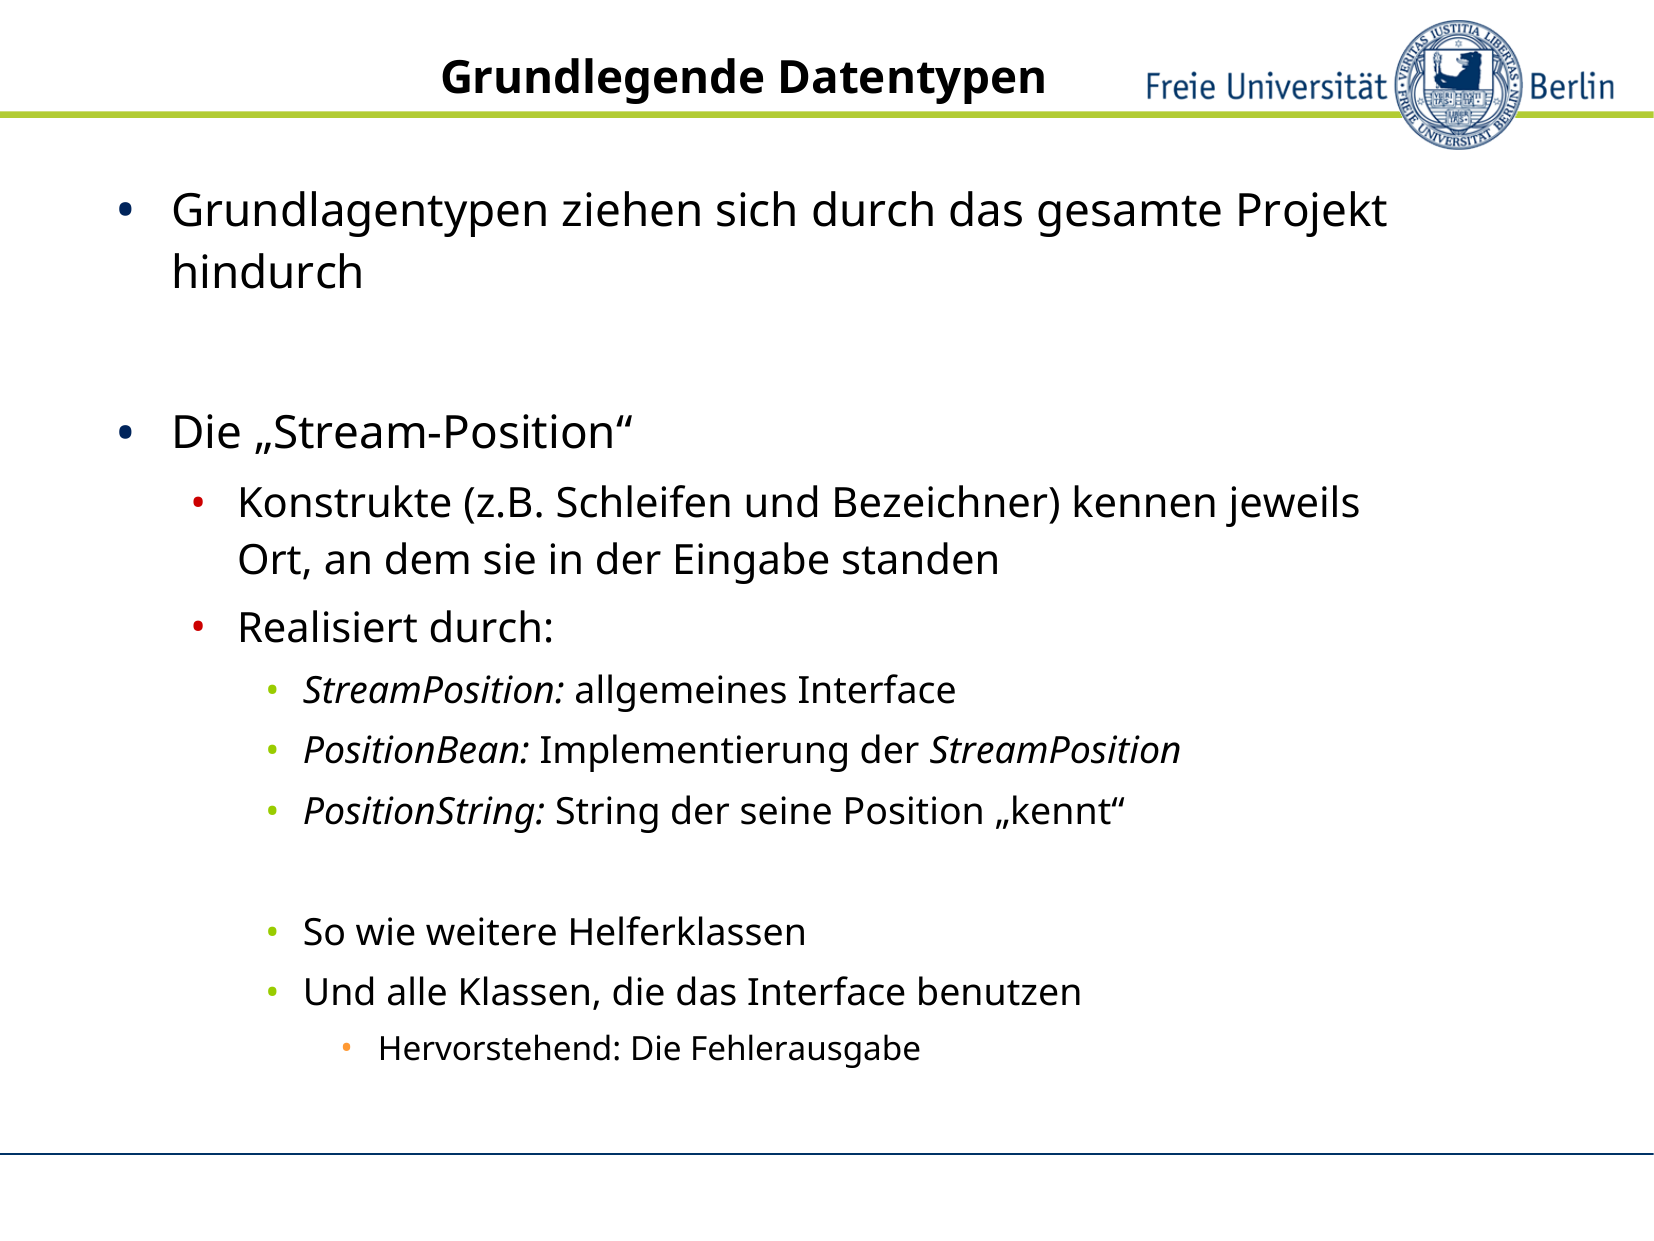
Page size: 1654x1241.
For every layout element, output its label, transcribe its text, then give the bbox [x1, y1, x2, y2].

title Grundlegende Datentypen [422, 0, 1654, 152]
list Grundlagentypen ziehen sich durch das gesamte Projekt hindurch Die „Stream-Position“ Konstrukte (z.B. Schleifen und Bezeichner) kennen jeweils Ort, an dem sie in der Eingabe standen Realisiert durch: StreamPosition: allgemeines Interface PositionBean: Implementierung der StreamPosition PositionString: String der seine Position „kennt“ So wie weitere Helferklassen Und alle Klassen, die das Interface benutzen Hervorstehend: Die Fehlerausgabe [115, 177, 1418, 985]
